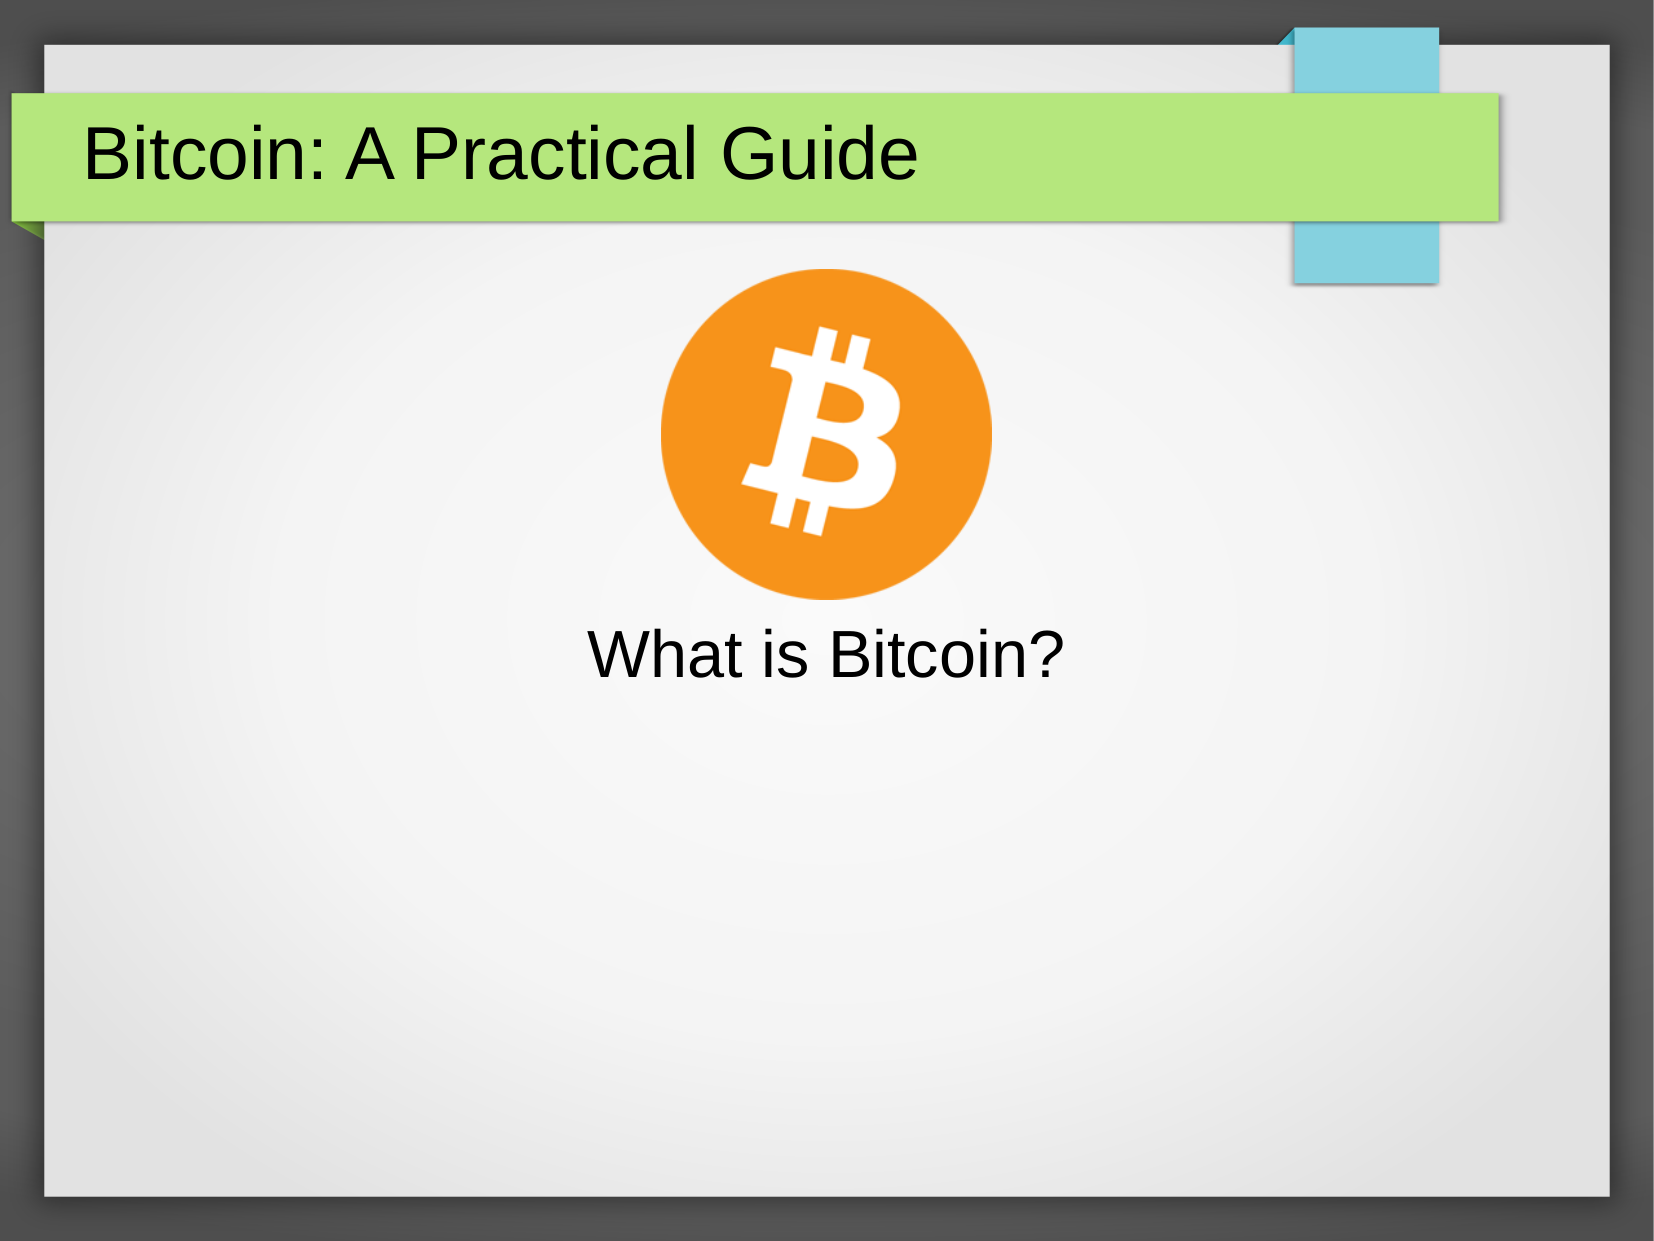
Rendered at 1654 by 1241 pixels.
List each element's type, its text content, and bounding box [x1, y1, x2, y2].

picture [0, 0, 1654, 1241]
title Bitcoin: A Practical Guide [82, 94, 1264, 213]
subtitle What is Bitcoin? [82, 295, 1571, 1015]
